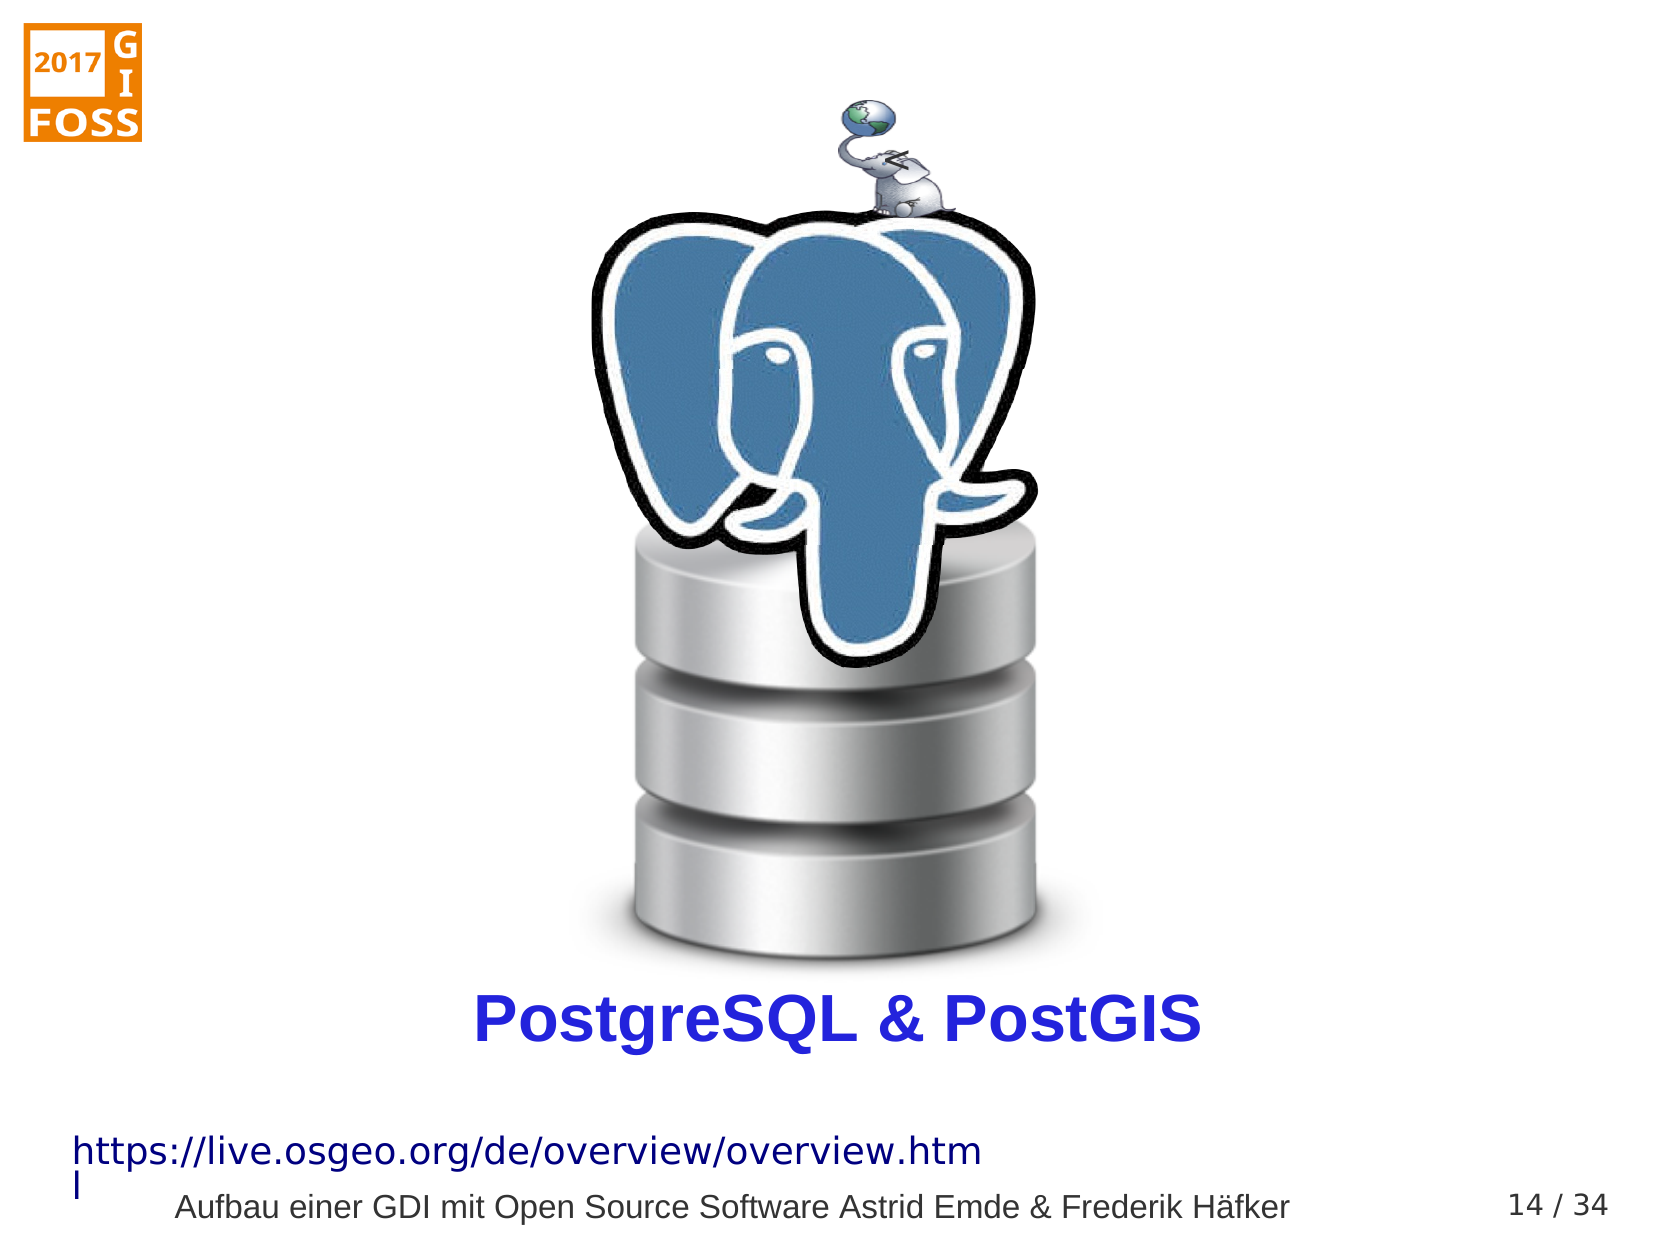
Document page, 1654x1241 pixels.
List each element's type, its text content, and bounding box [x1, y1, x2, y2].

picture [23, 23, 142, 142]
text_box https://live.osgeo.org/de/overview/overview.html [56, 1122, 1004, 1225]
title PostgreSQL & PostGIS [94, 944, 1583, 1093]
picture [557, 100, 1112, 944]
